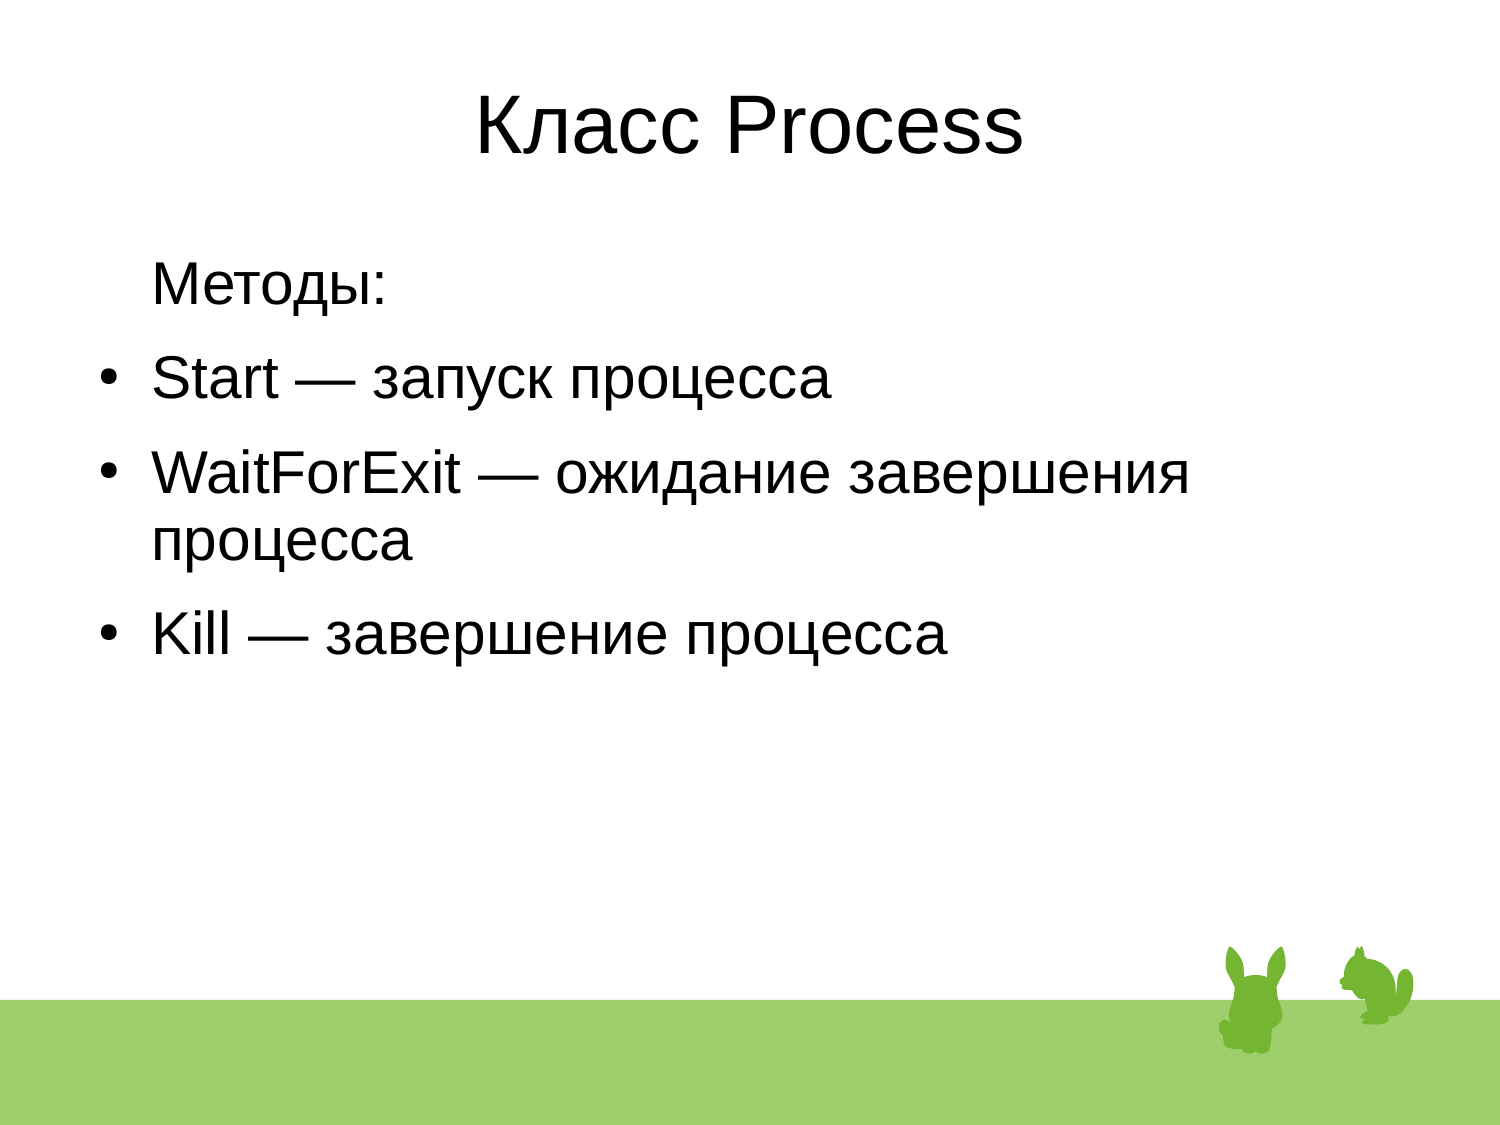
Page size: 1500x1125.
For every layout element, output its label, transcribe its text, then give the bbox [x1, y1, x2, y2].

title Класс Process [80, 35, 1420, 215]
list Методы: Start — запуск процесса WaitForExit — ожидание завершения процесса Kill — завершение процесса [80, 249, 1420, 893]
